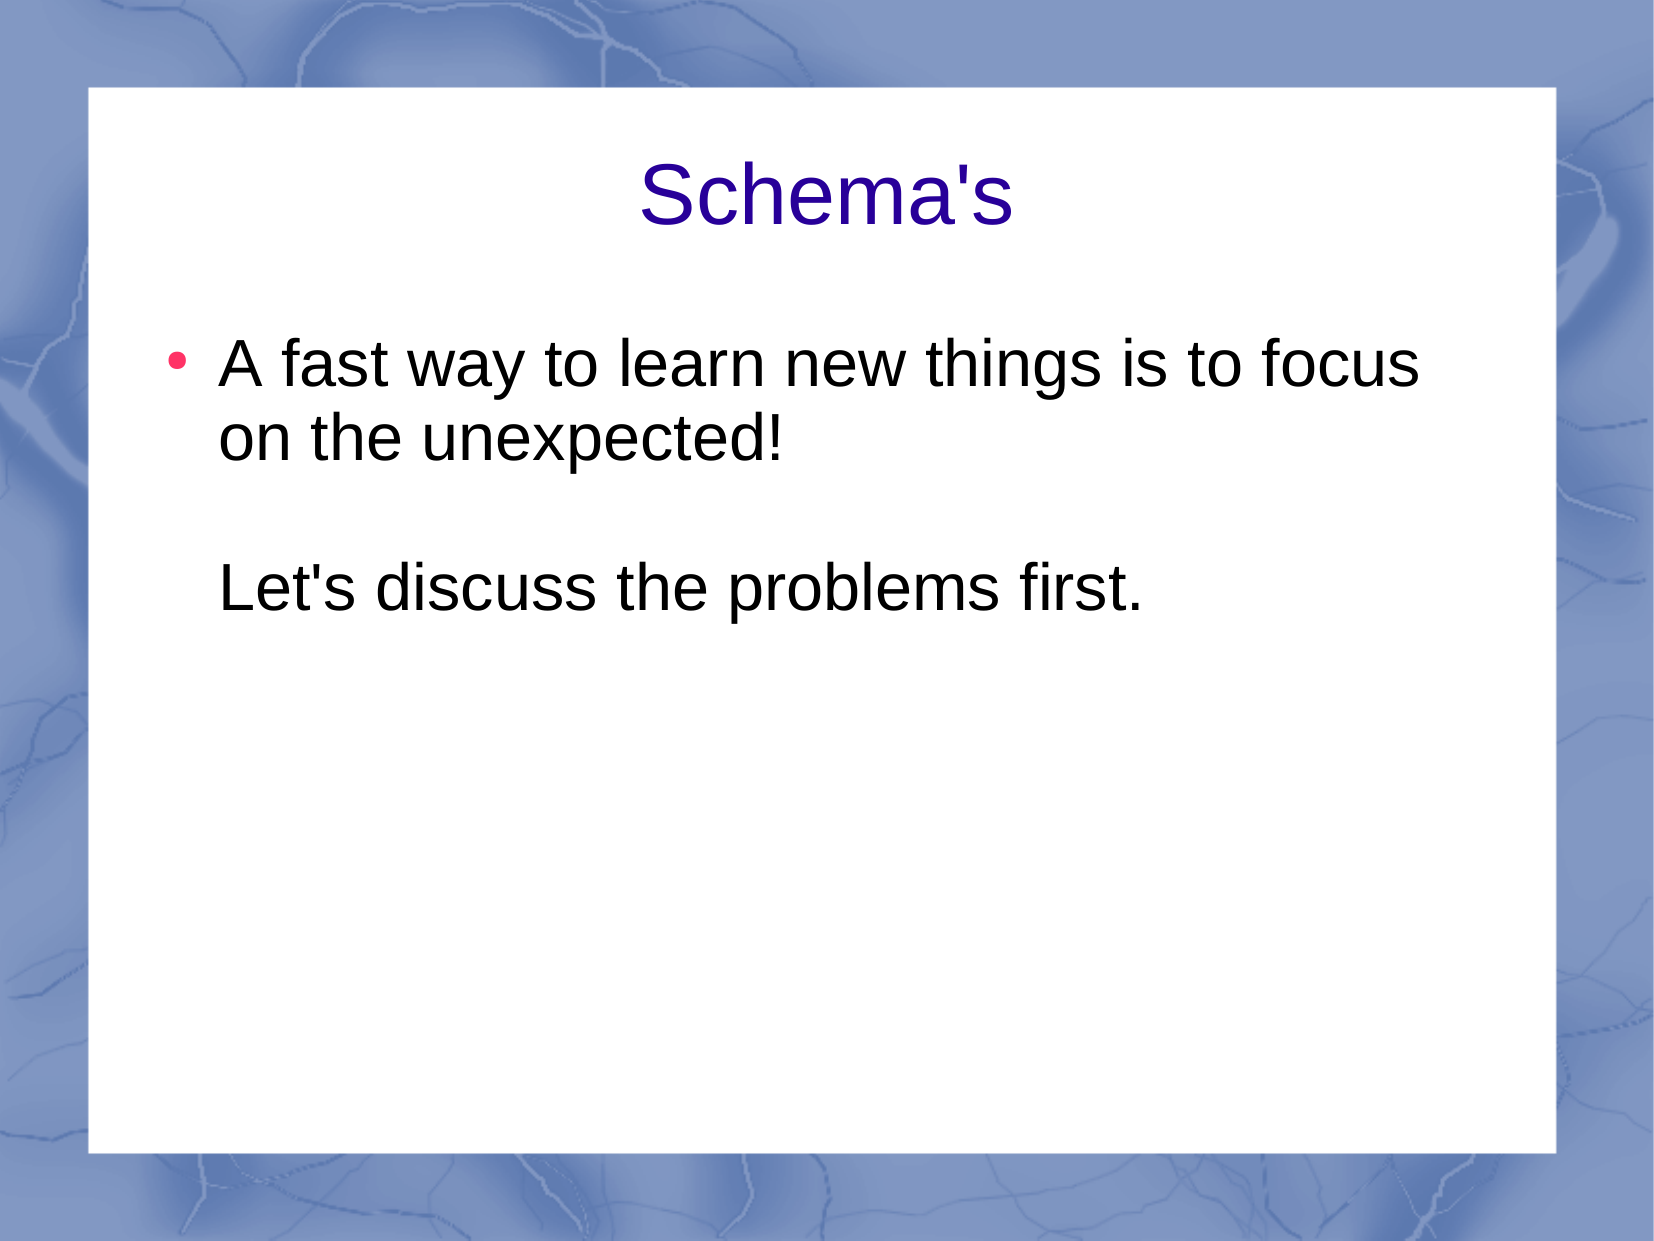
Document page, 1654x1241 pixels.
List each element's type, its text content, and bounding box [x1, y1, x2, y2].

list A fast way to learn new things is to focus on the unexpected! Let's discuss the problems first. [147, 325, 1506, 1232]
picture [0, 0, 1654, 1241]
title Schema's [118, 90, 1536, 298]
